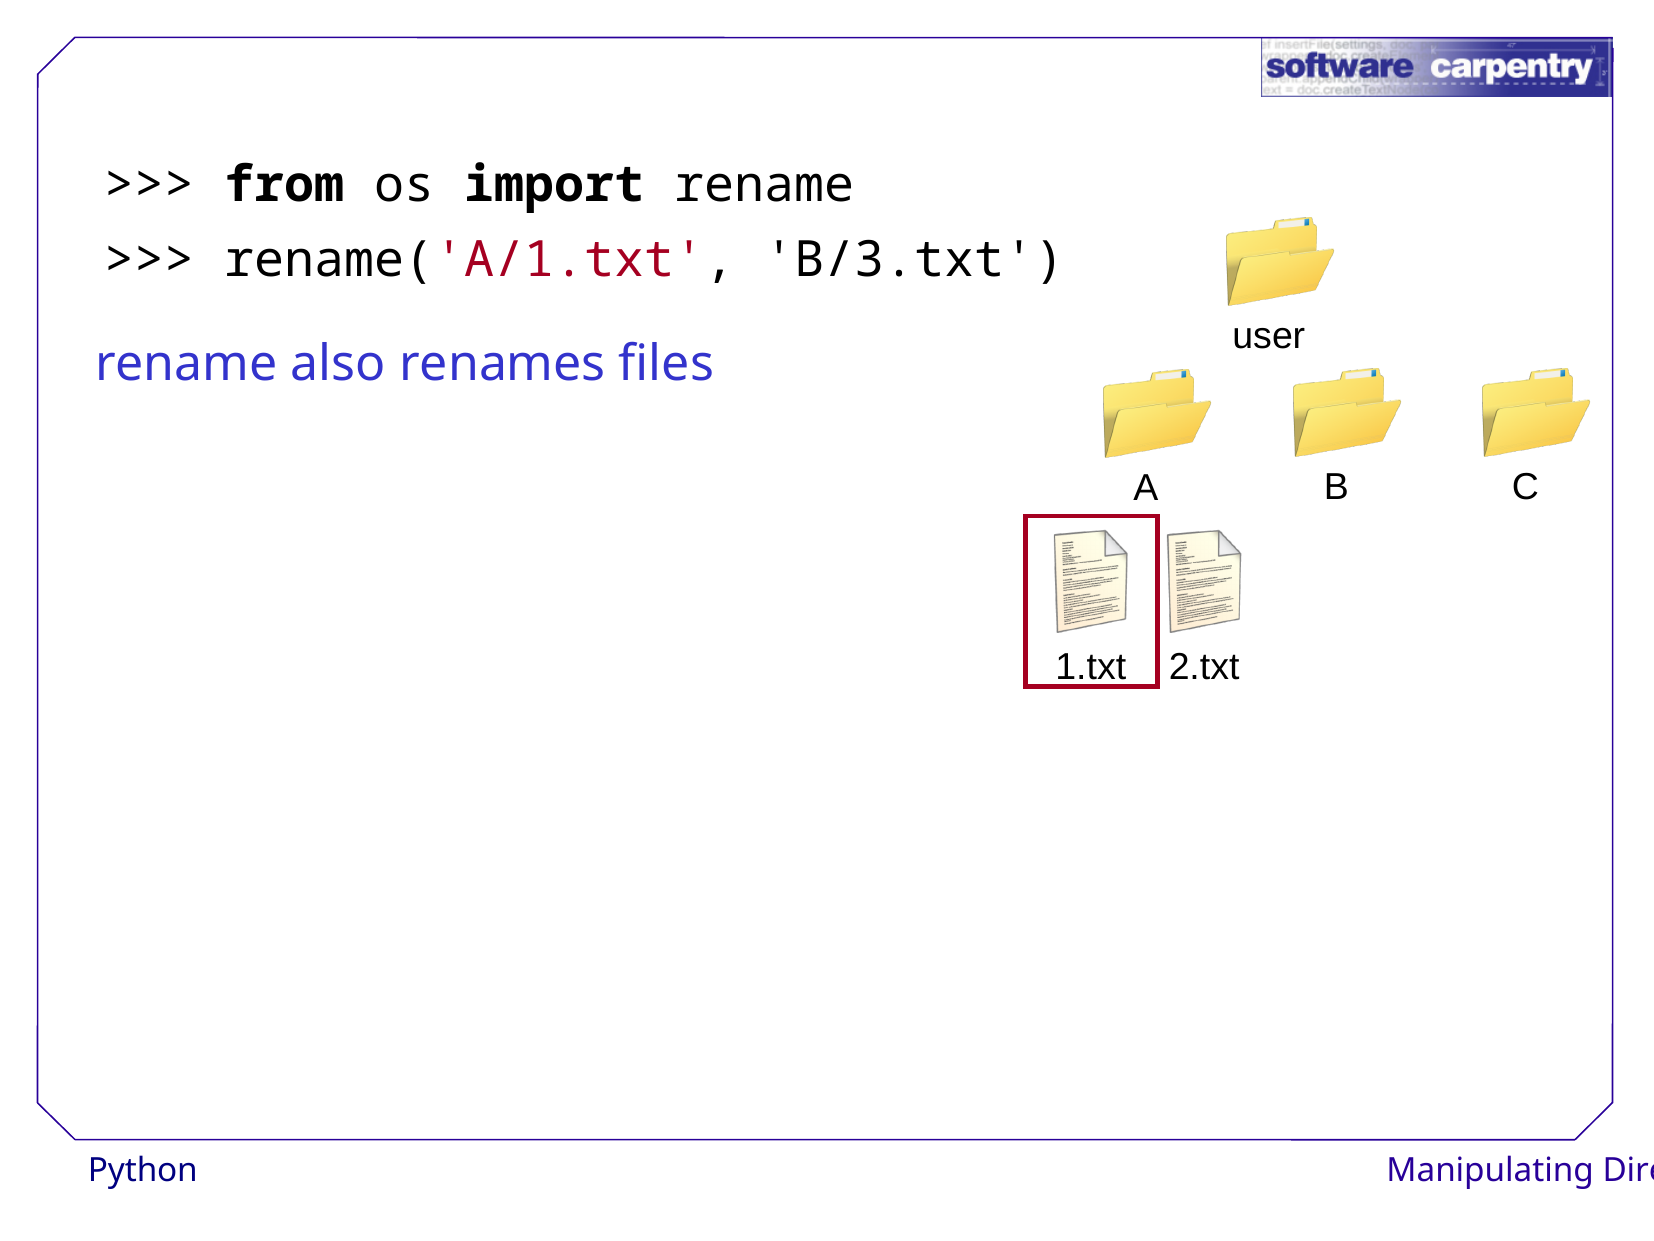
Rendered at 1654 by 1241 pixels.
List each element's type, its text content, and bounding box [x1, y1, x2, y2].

text_box A [1118, 471, 1174, 517]
picture [1261, 39, 1613, 97]
text_box 2.txt [1153, 638, 1255, 696]
picture [1289, 354, 1405, 470]
text_box rename also renames files [80, 308, 799, 403]
picture [1034, 523, 1155, 638]
text_box >>> from os import rename >>> rename('A/1.txt', 'B/3.txt') [89, 128, 1512, 1037]
picture [1099, 355, 1215, 471]
picture [1222, 203, 1338, 319]
picture [1160, 523, 1262, 638]
text_box user [1217, 307, 1321, 365]
text_box 1.txt [1040, 689, 1142, 696]
picture [1478, 354, 1594, 470]
text_box C [1497, 470, 1554, 516]
text_box 1.txt [1040, 638, 1142, 684]
text_box B [1309, 470, 1364, 516]
